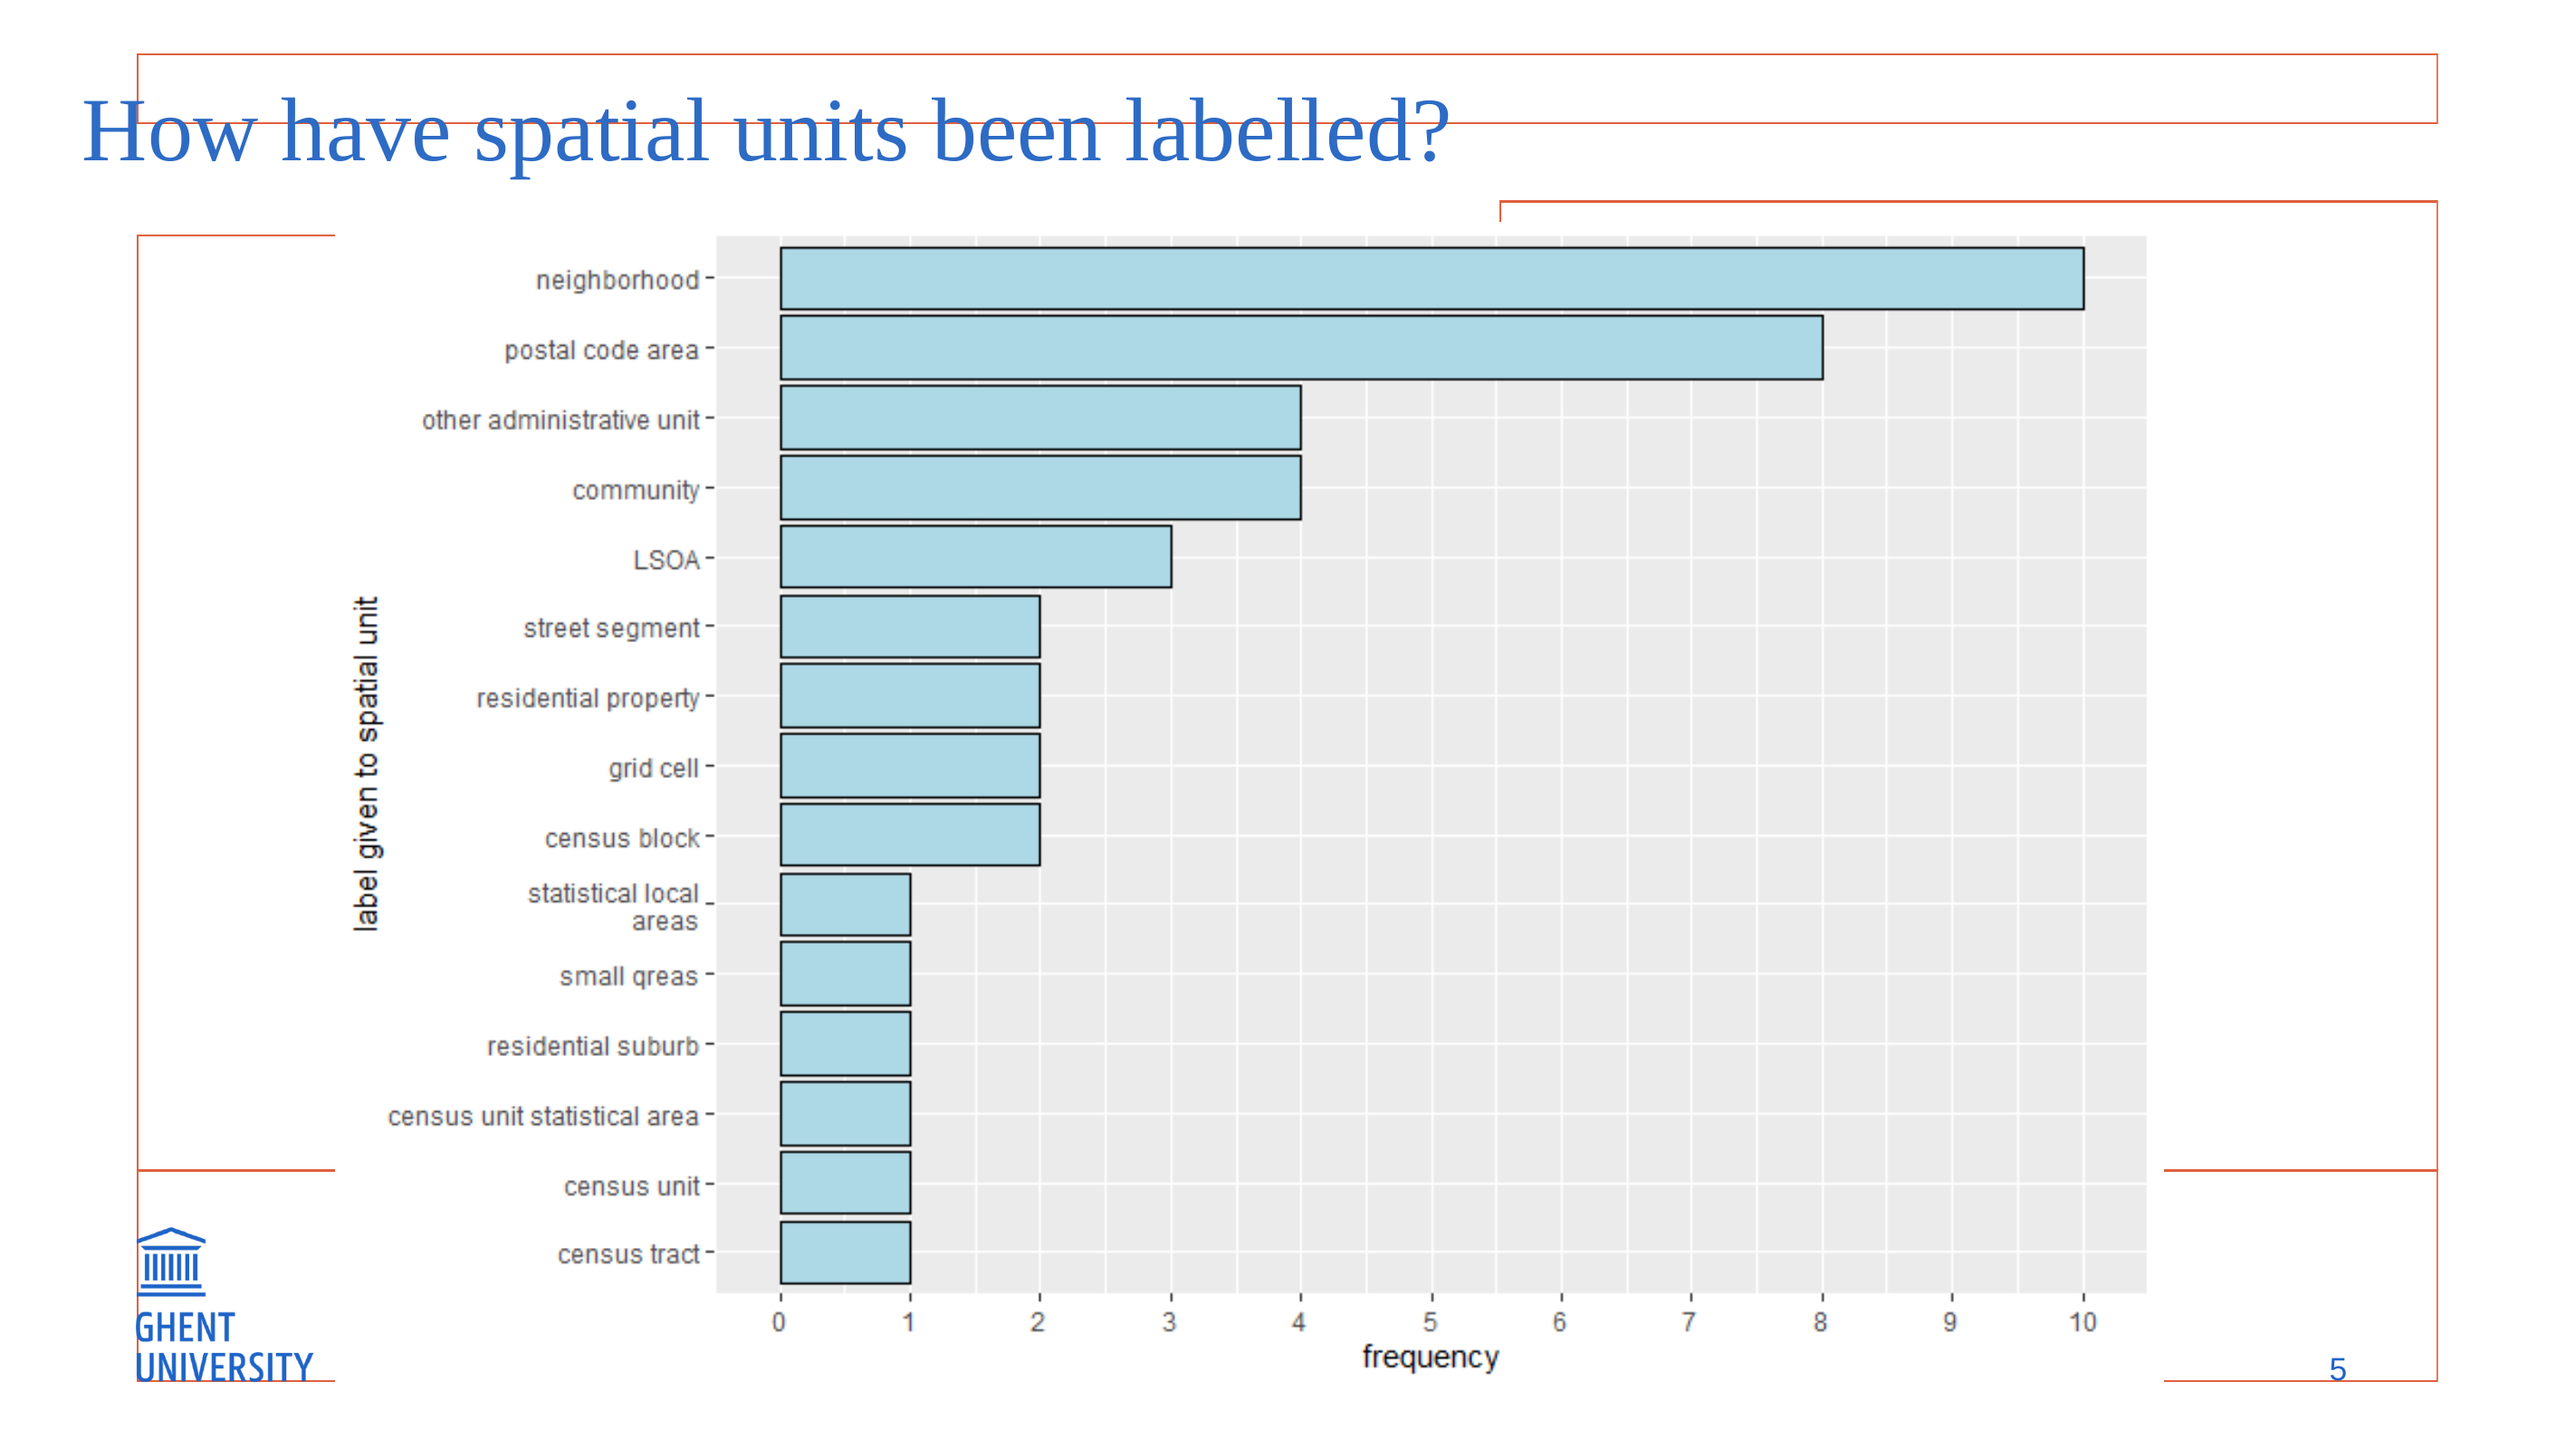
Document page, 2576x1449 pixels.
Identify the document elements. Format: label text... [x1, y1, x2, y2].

text_box How have spatial units been labelled? [68, 41, 2287, 176]
text_box 5 [2315, 1329, 2453, 1407]
picture [335, 222, 2164, 1389]
